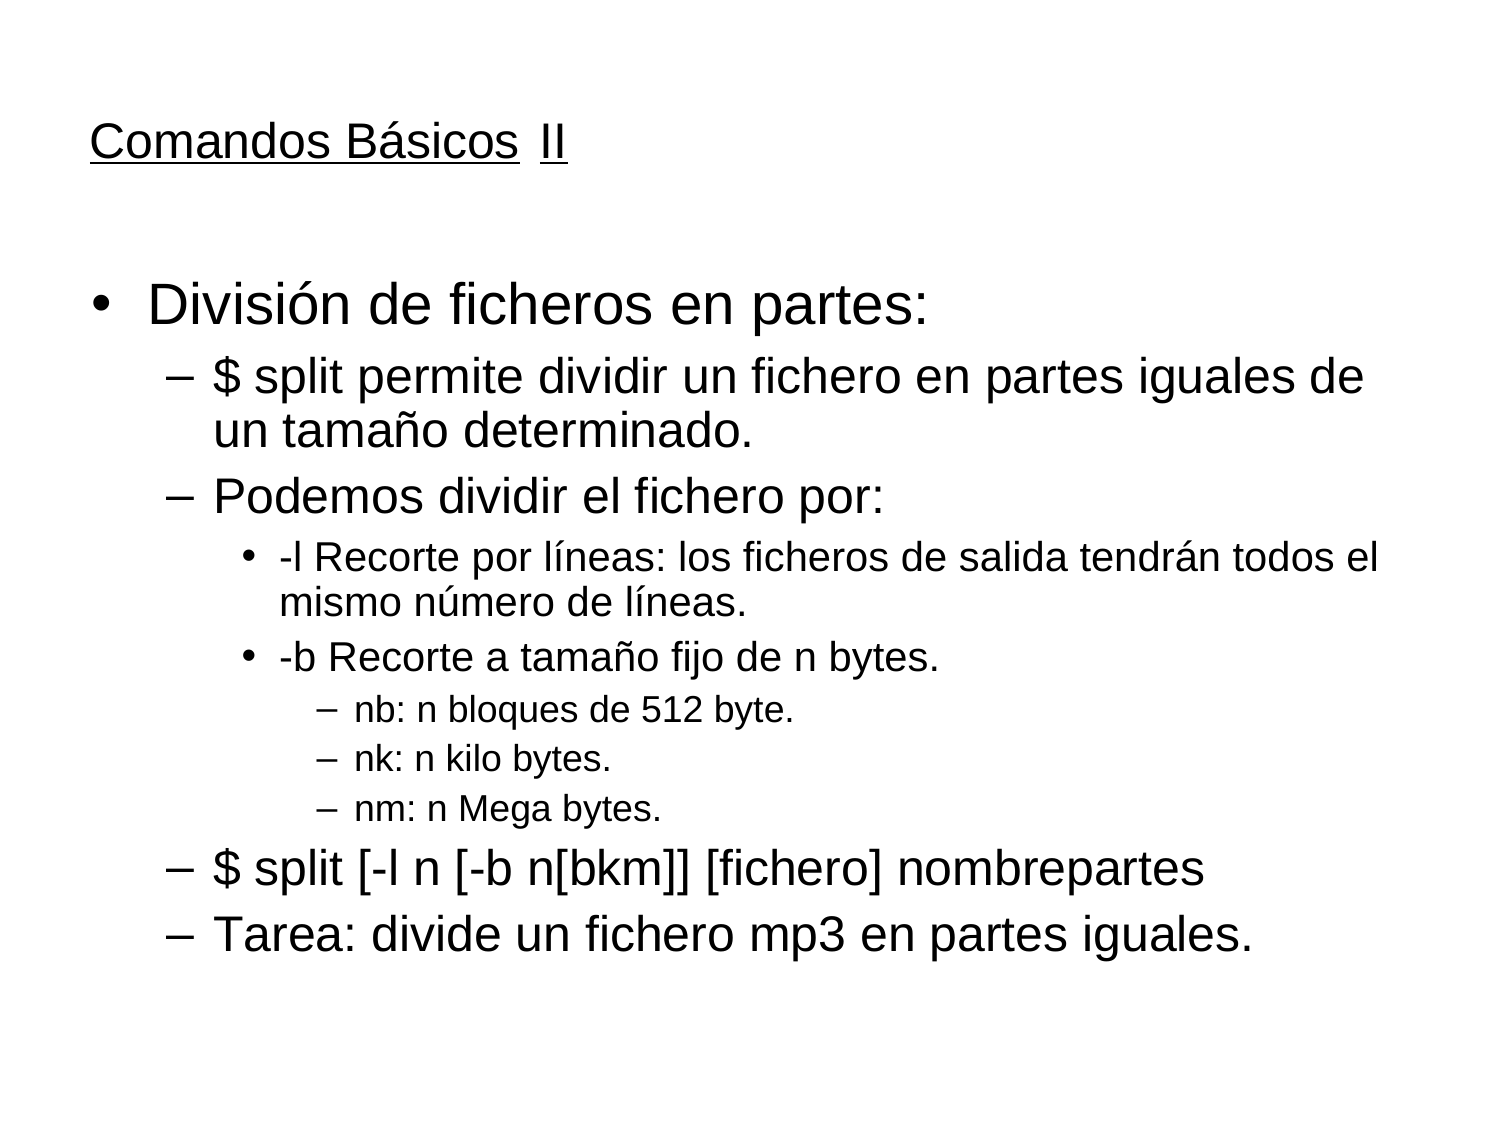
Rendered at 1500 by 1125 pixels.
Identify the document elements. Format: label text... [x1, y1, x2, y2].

title Comandos Básicos II [75, 45, 1426, 233]
list División de ficheros en partes: $ split permite dividir un fichero en partes iguales de un tamaño determinado. Podemos dividir el fichero por: -l Recorte por líneas: los ficheros de salida tendrán todos el mismo número de líneas. -b Recorte a tamaño fijo de n bytes. nb: n bloques de 512 byte. nk: n kilo bytes. nm: n Mega bytes. $ split [-l n [-b n[bkm]] [fichero] nombrepartes Tarea: divide un fichero mp3 en partes iguales. [76, 267, 1427, 1010]
